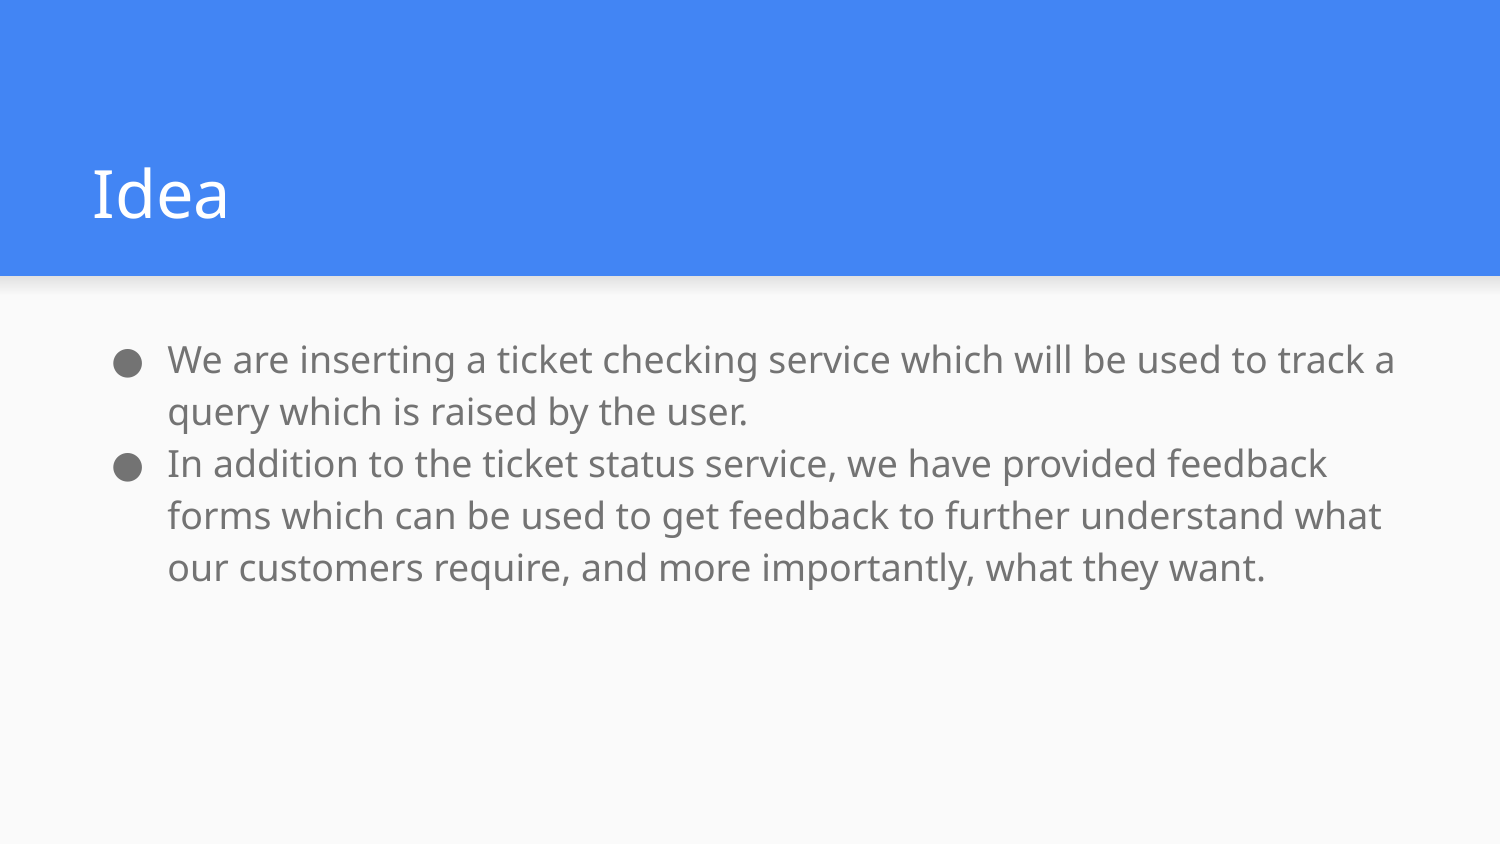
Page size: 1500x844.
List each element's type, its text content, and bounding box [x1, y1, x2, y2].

list We are inserting a ticket checking service which will be used to track a query which is raised by the user. In addition to the ticket status service, we have provided feedback forms which can be used to get feedback to further understand what our customers require, and more importantly, what they want. [77, 314, 1427, 760]
title Idea [77, 121, 1427, 248]
